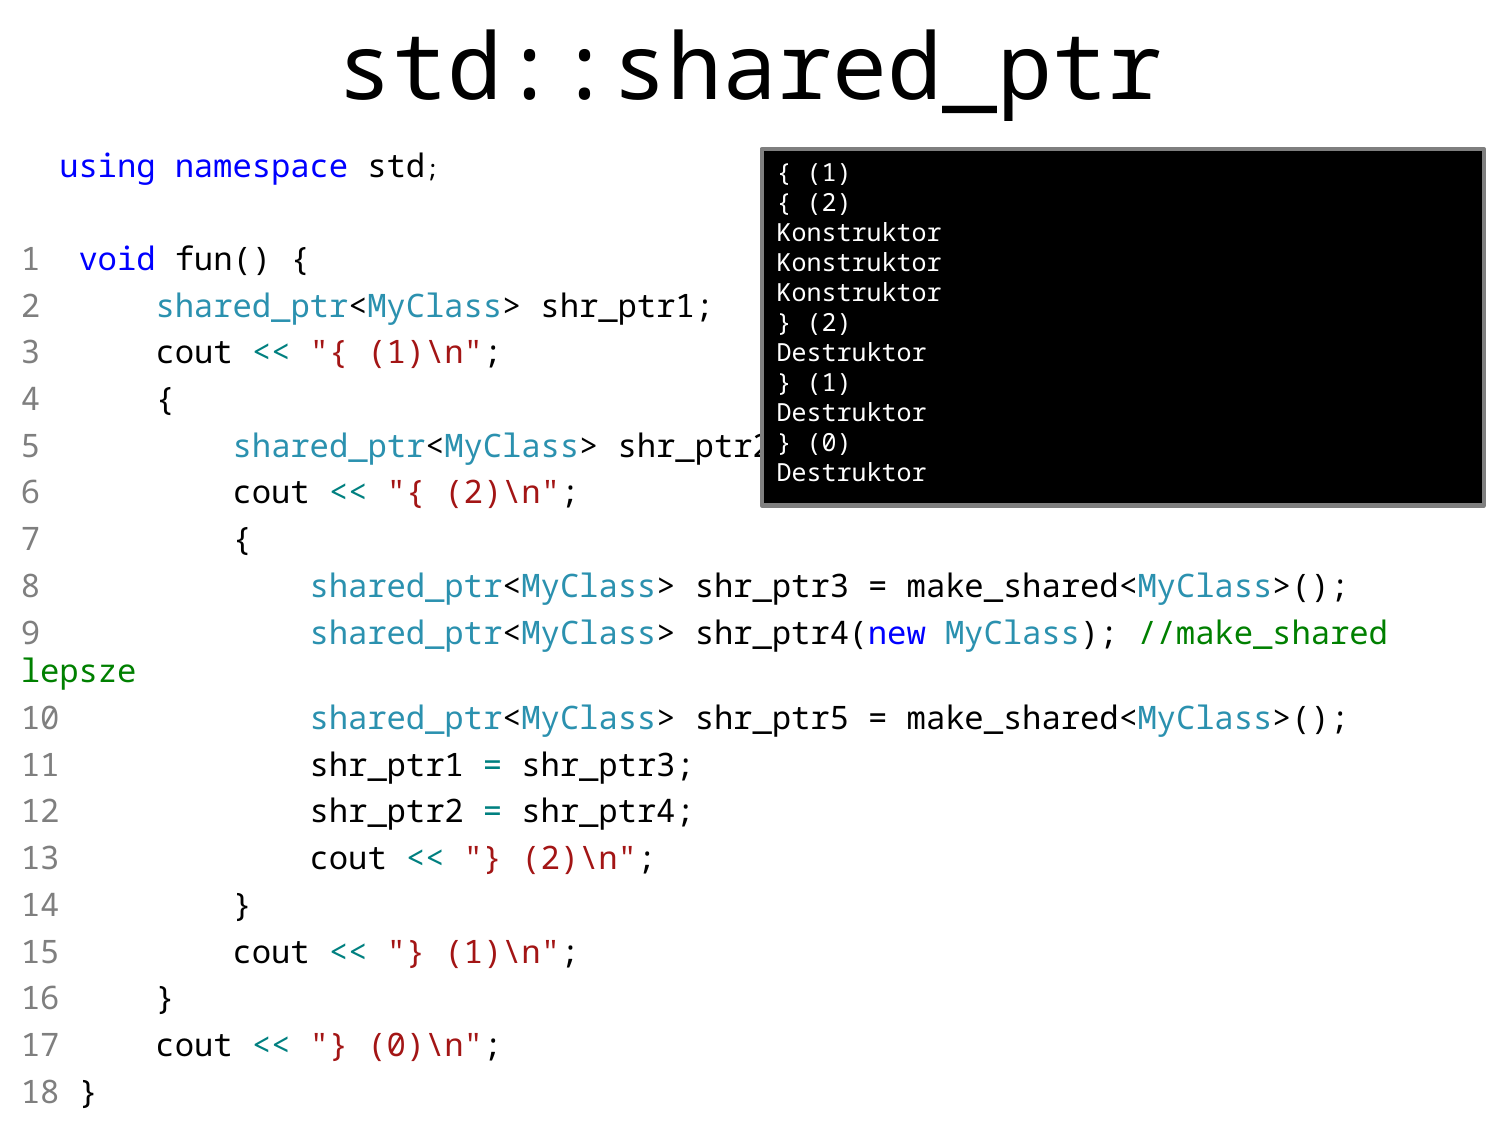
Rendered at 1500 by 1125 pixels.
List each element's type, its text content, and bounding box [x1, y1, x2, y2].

text_box { (1) { (2) Konstruktor Konstruktor Konstruktor } (2) Destruktor } (1) Destruktor } (0) Destruktor [762, 149, 1484, 506]
title std::shared_ptr [0, 0, 1500, 126]
list using namespace std; 1 void fun() { 2 shared_ptr<MyClass> shr_ptr1; 3 cout << "{ (1)\n"; 4 { 5 shared_ptr<MyClass> shr_ptr2; 6 cout << "{ (2)\n"; 7 { 8 shared_ptr<MyClass> shr_ptr3 = make_shared<MyClass>(); 9 shared_ptr<MyClass> shr_ptr4(new MyClass); //make_shared lepsze 10 shared_ptr<MyClass> shr_ptr5 = make_shared<MyClass>(); 11 shr_ptr1 = shr_ptr3; 12 shr_ptr2 = shr_ptr4; 13 cout << "} (2)\n"; 14 } 15 cout << "} (1)\n"; 16 } 17 cout << "} (0)\n"; 18 } [5, 137, 1459, 1125]
